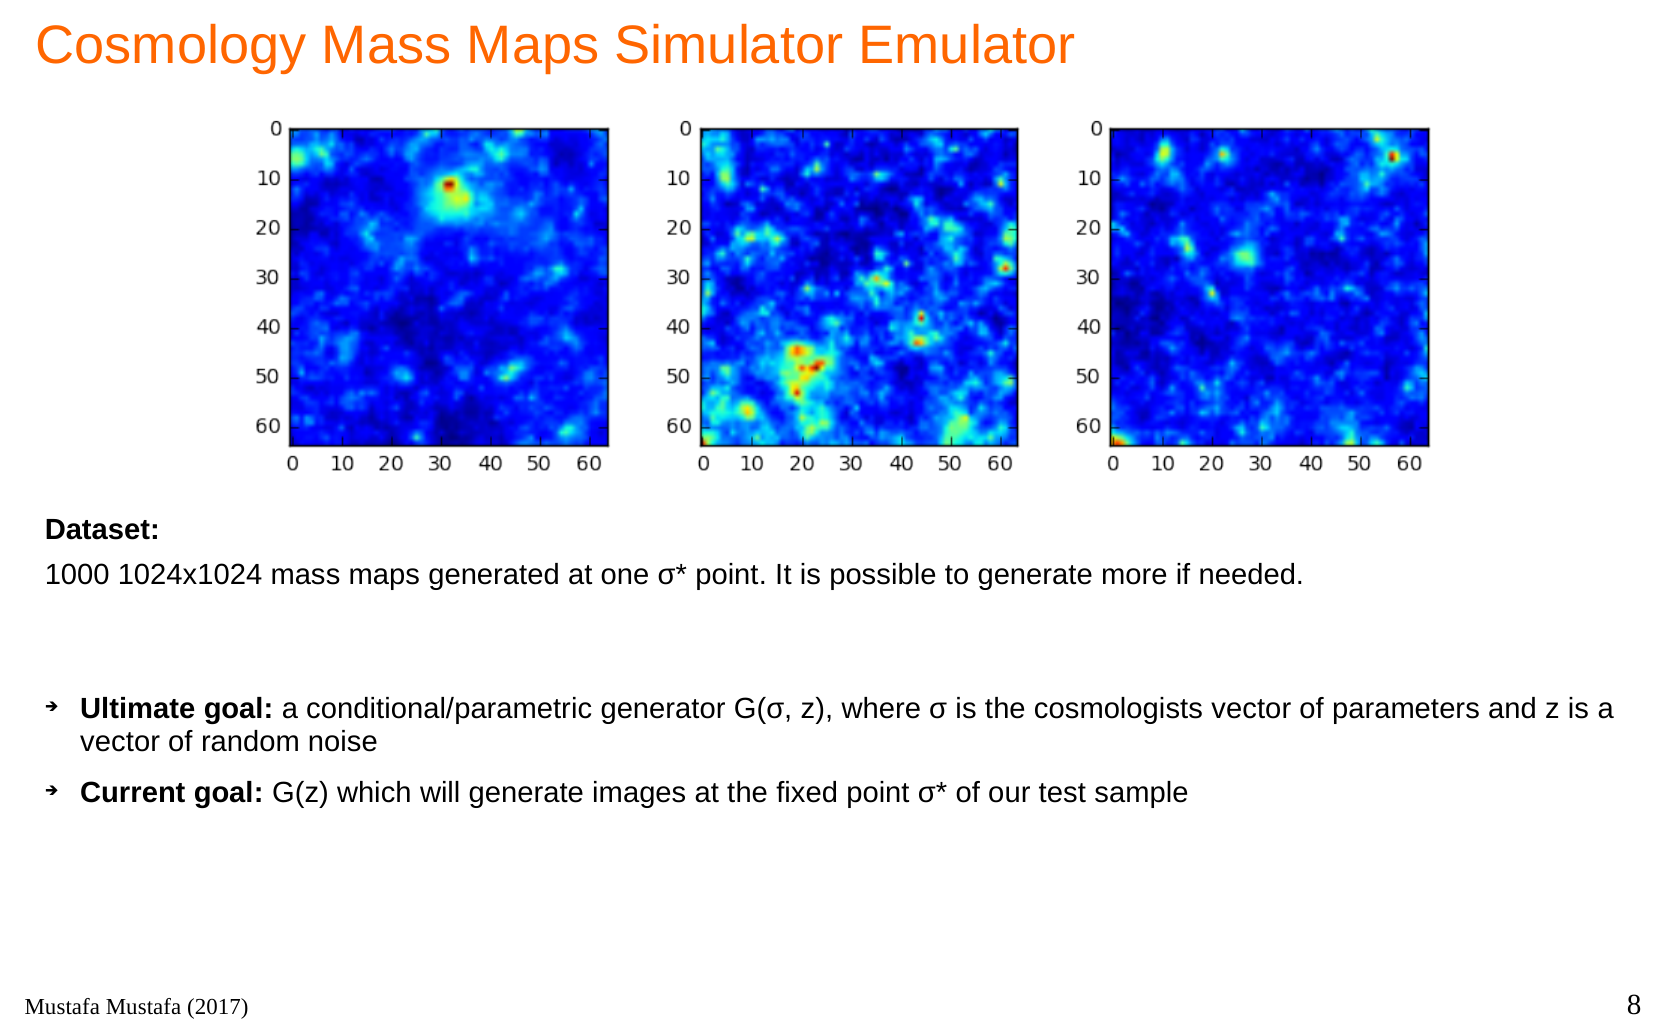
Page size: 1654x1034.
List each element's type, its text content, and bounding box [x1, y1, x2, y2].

text_box Dataset: 1000 1024x1024 mass maps generated at one σ* point. It is possible to generate more if needed. Ultimate goal: a conditional/parametric generator G(σ, z), where σ is the cosmologists vector of parameters and z is a vector of random noise Current goal: G(z) which will generate images at the fixed point σ* of our test sample [30, 505, 1636, 825]
picture [240, 107, 1440, 483]
title Cosmology Mass Maps Simulator Emulator [35, 14, 1636, 76]
